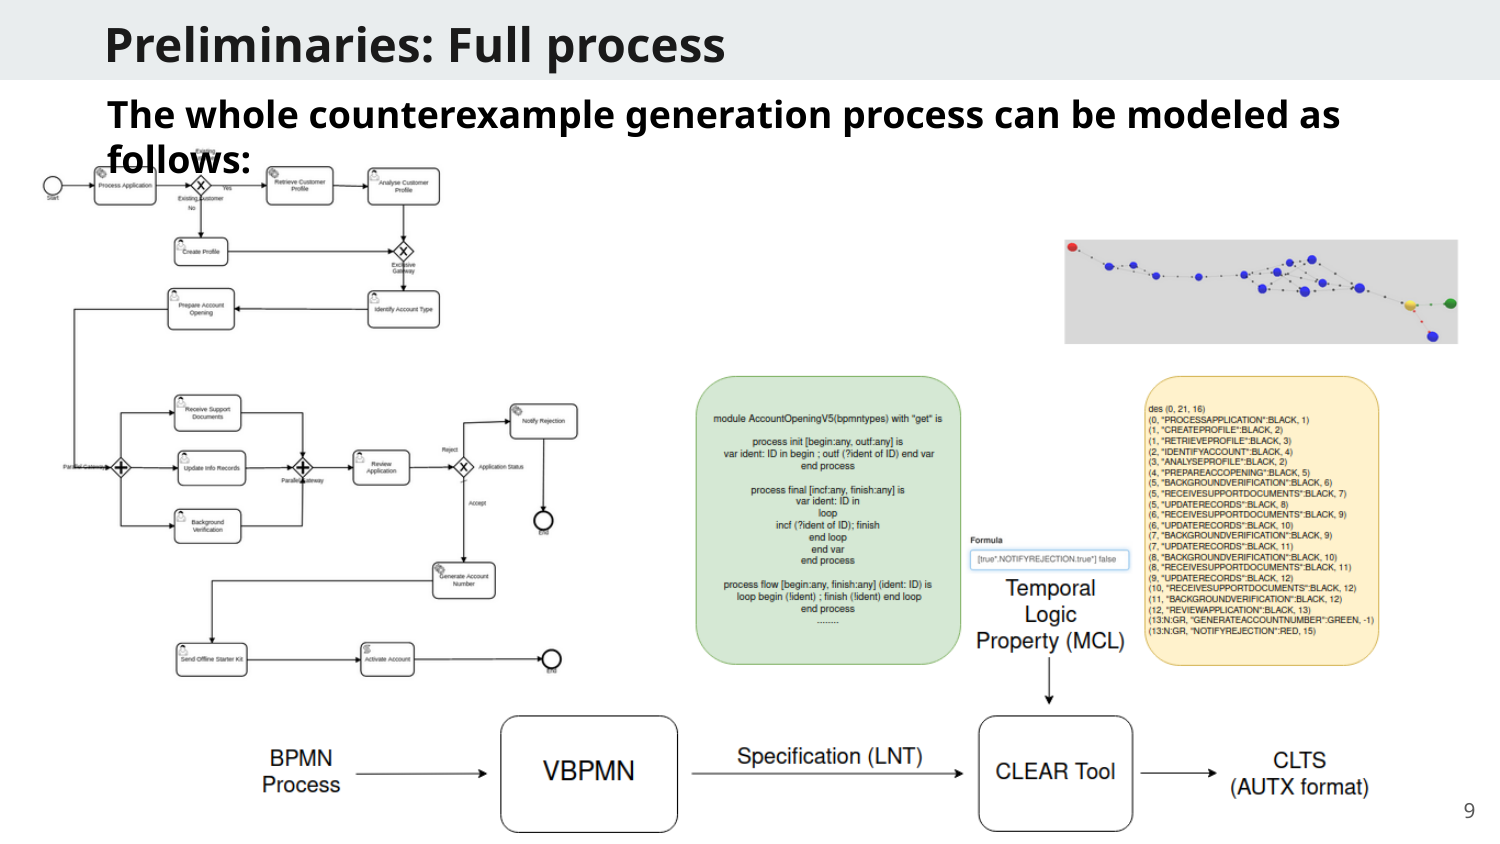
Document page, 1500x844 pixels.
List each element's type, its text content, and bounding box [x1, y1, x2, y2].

title Preliminaries: Full process [88, 0, 1351, 88]
text_box The whole counterexample generation process can be modeled as follows: [91, 76, 1408, 197]
picture [34, 143, 1466, 844]
slide_number <numéro> [1400, 779, 1491, 844]
